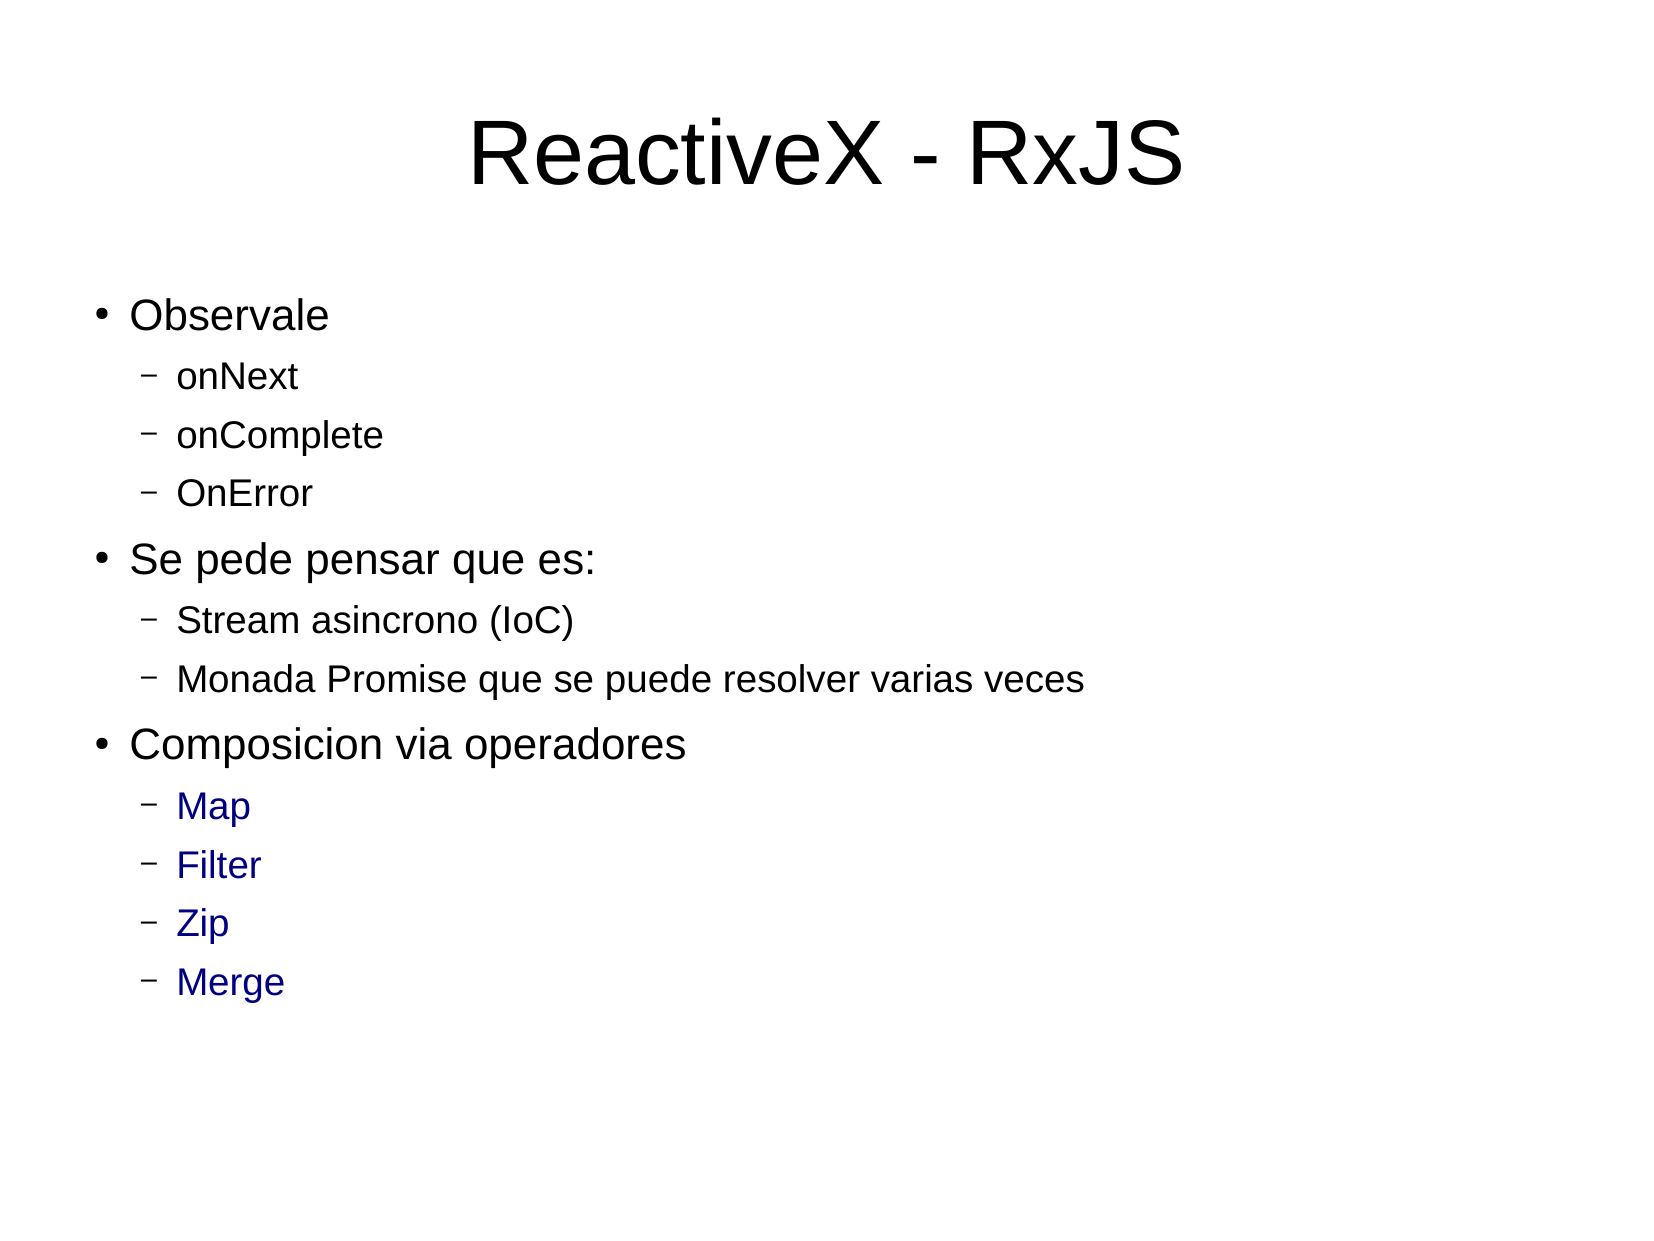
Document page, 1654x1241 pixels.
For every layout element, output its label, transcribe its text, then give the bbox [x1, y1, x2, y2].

list Observale onNext onComplete OnError Se pede pensar que es: Stream asincrono (IoC) Monada Promise que se puede resolver varias veces Composicion via operadores Map Filter Zip Merge [82, 290, 1571, 1010]
title ReactiveX - RxJS [82, 49, 1571, 257]
